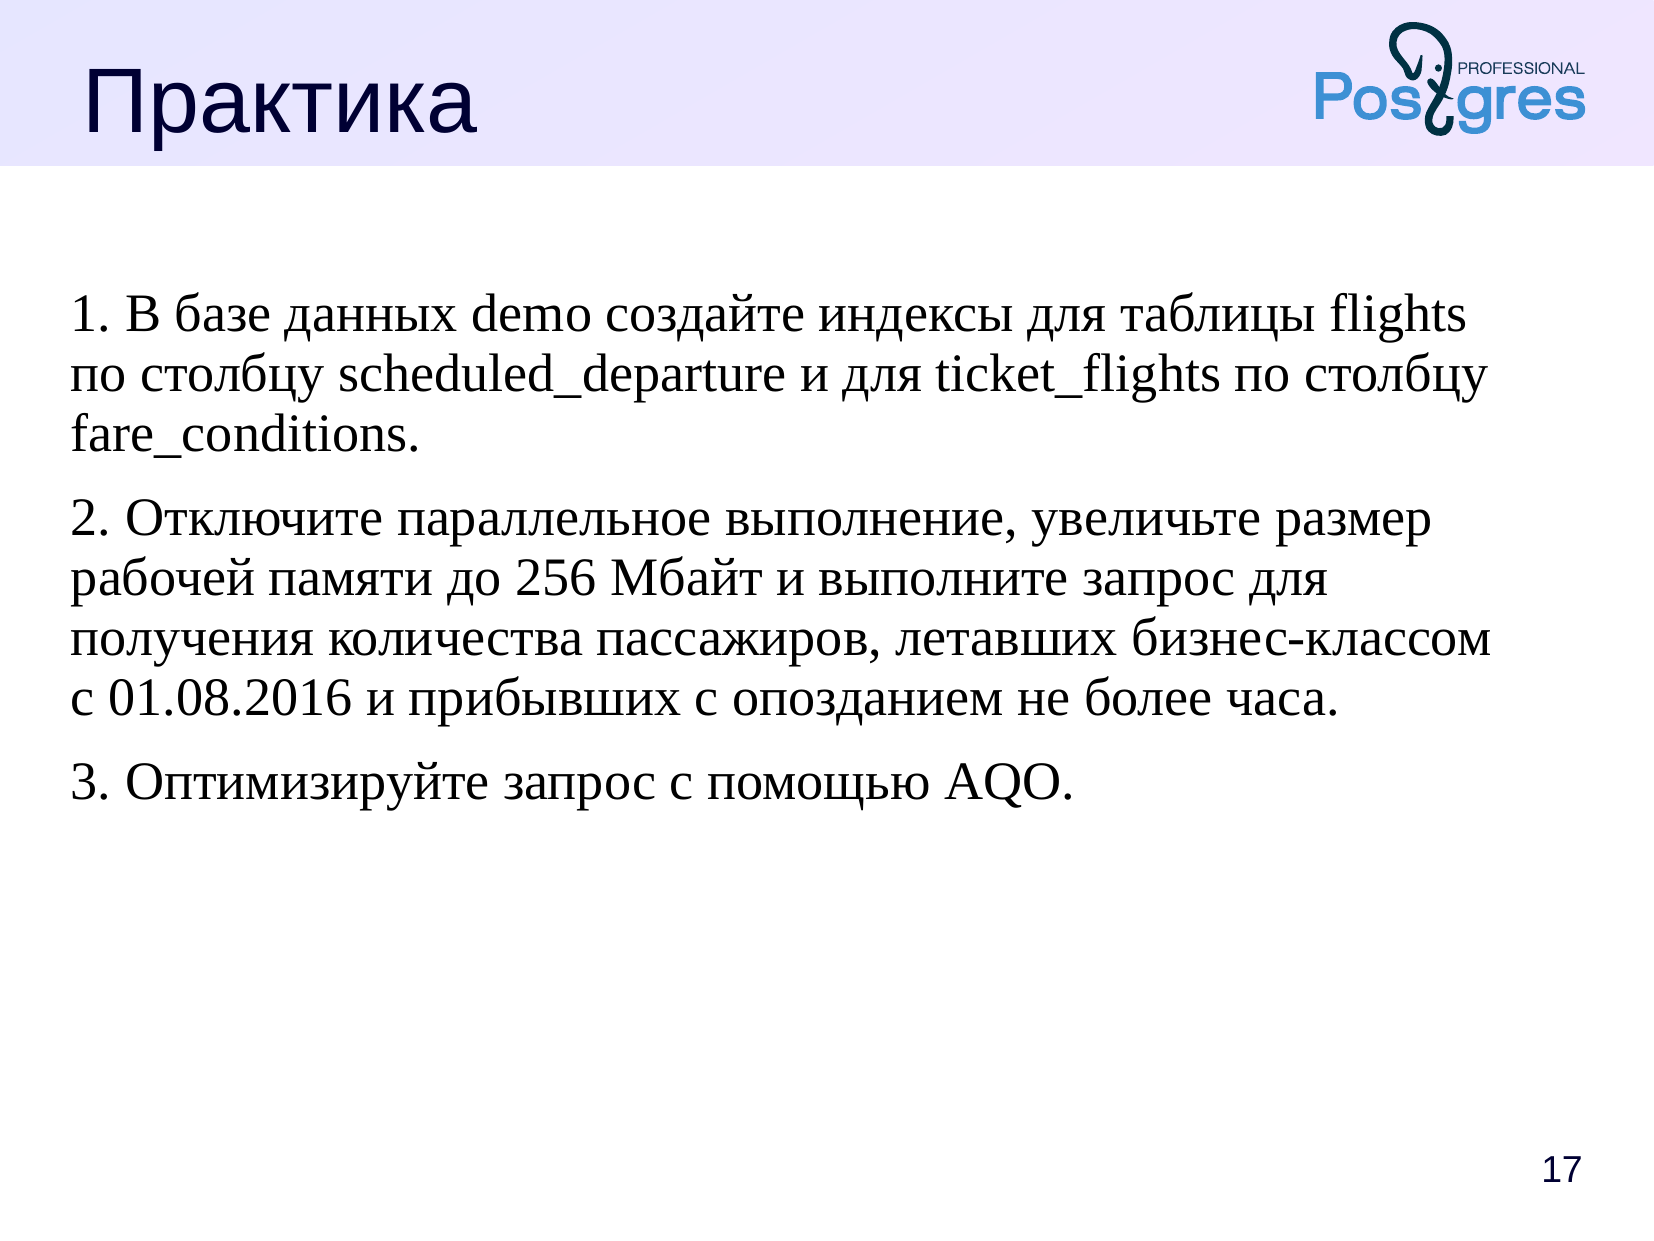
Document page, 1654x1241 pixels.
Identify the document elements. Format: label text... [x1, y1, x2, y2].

list В базе данных demo создайте индексы для таблицы flights по столбцу scheduled_departure и для ticket_flights по столбцу fare_conditions. Отключите параллельное выполнение, увеличьте размер рабочей памяти до 256 Мбайт и выполните запрос для получения количества пассажиров, летавших бизнес-классом с 01.08.2016 и прибывших с опозданием не более часа. Оптимизируйте запрос с помощью AQO. [70, 283, 1583, 1134]
title Практика [82, 49, 1252, 153]
